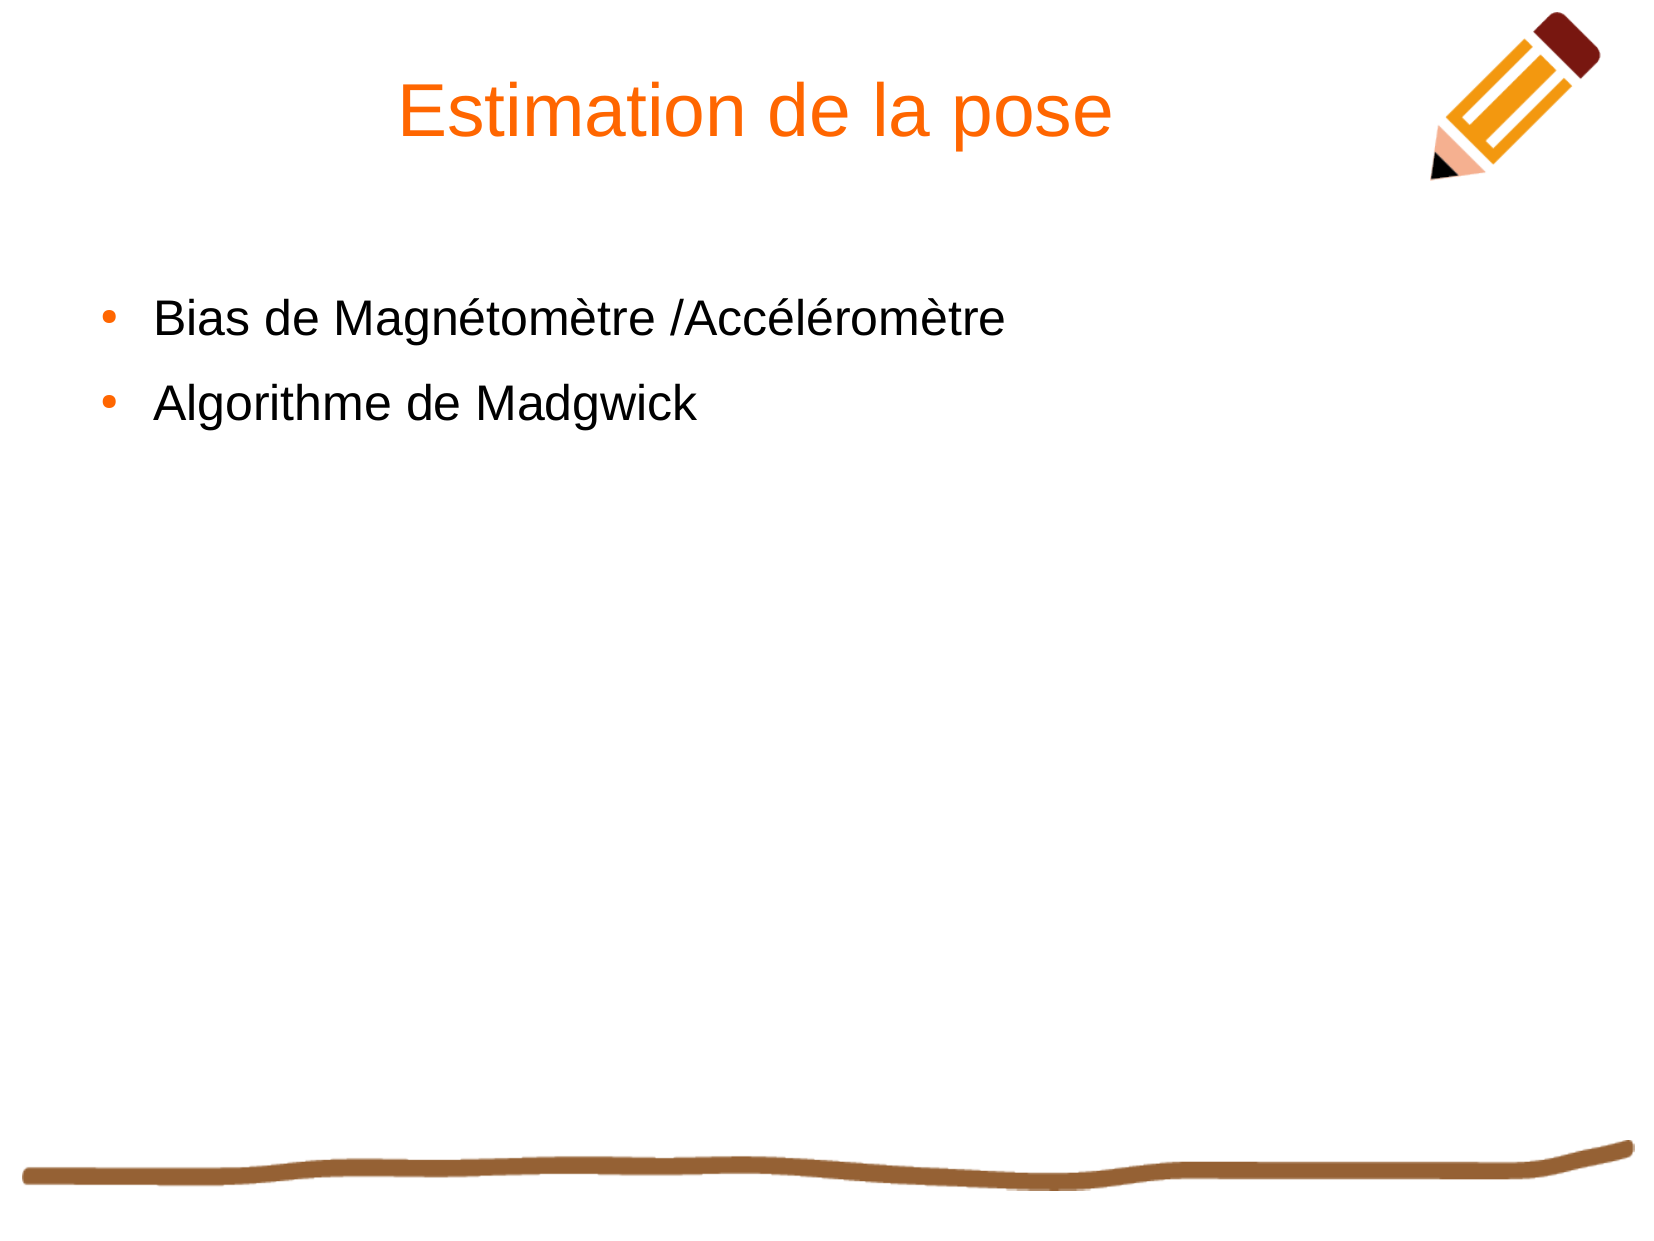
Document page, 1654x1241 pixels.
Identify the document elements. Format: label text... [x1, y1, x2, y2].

picture [1430, 12, 1601, 181]
list Bias de Magnétomètre /Accéléromètre Algorithme de Madgwick [82, 290, 1561, 1122]
title Estimation de la pose [82, 49, 1430, 172]
picture [22, 1140, 1635, 1191]
